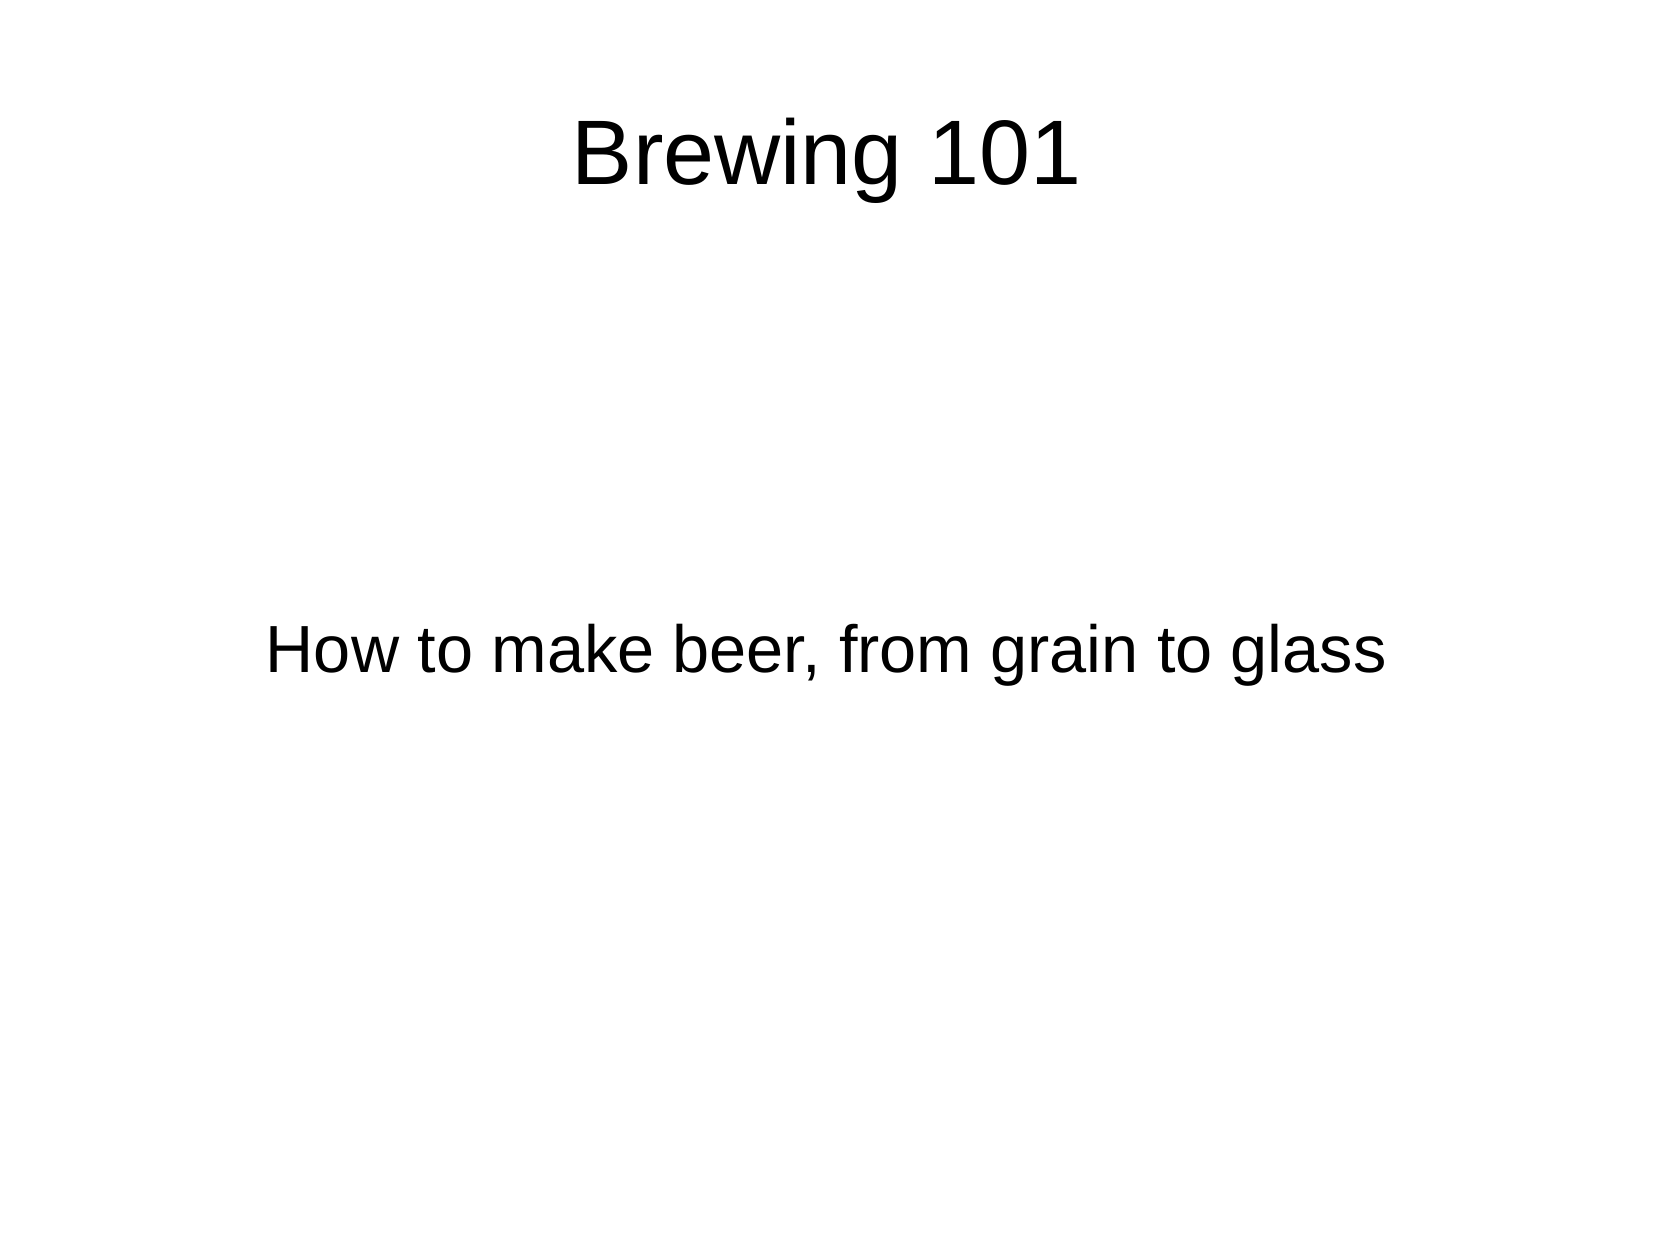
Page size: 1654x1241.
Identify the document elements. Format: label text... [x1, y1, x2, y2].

subtitle How to make beer, from grain to glass [82, 290, 1571, 1010]
title Brewing 101 [82, 49, 1571, 257]
